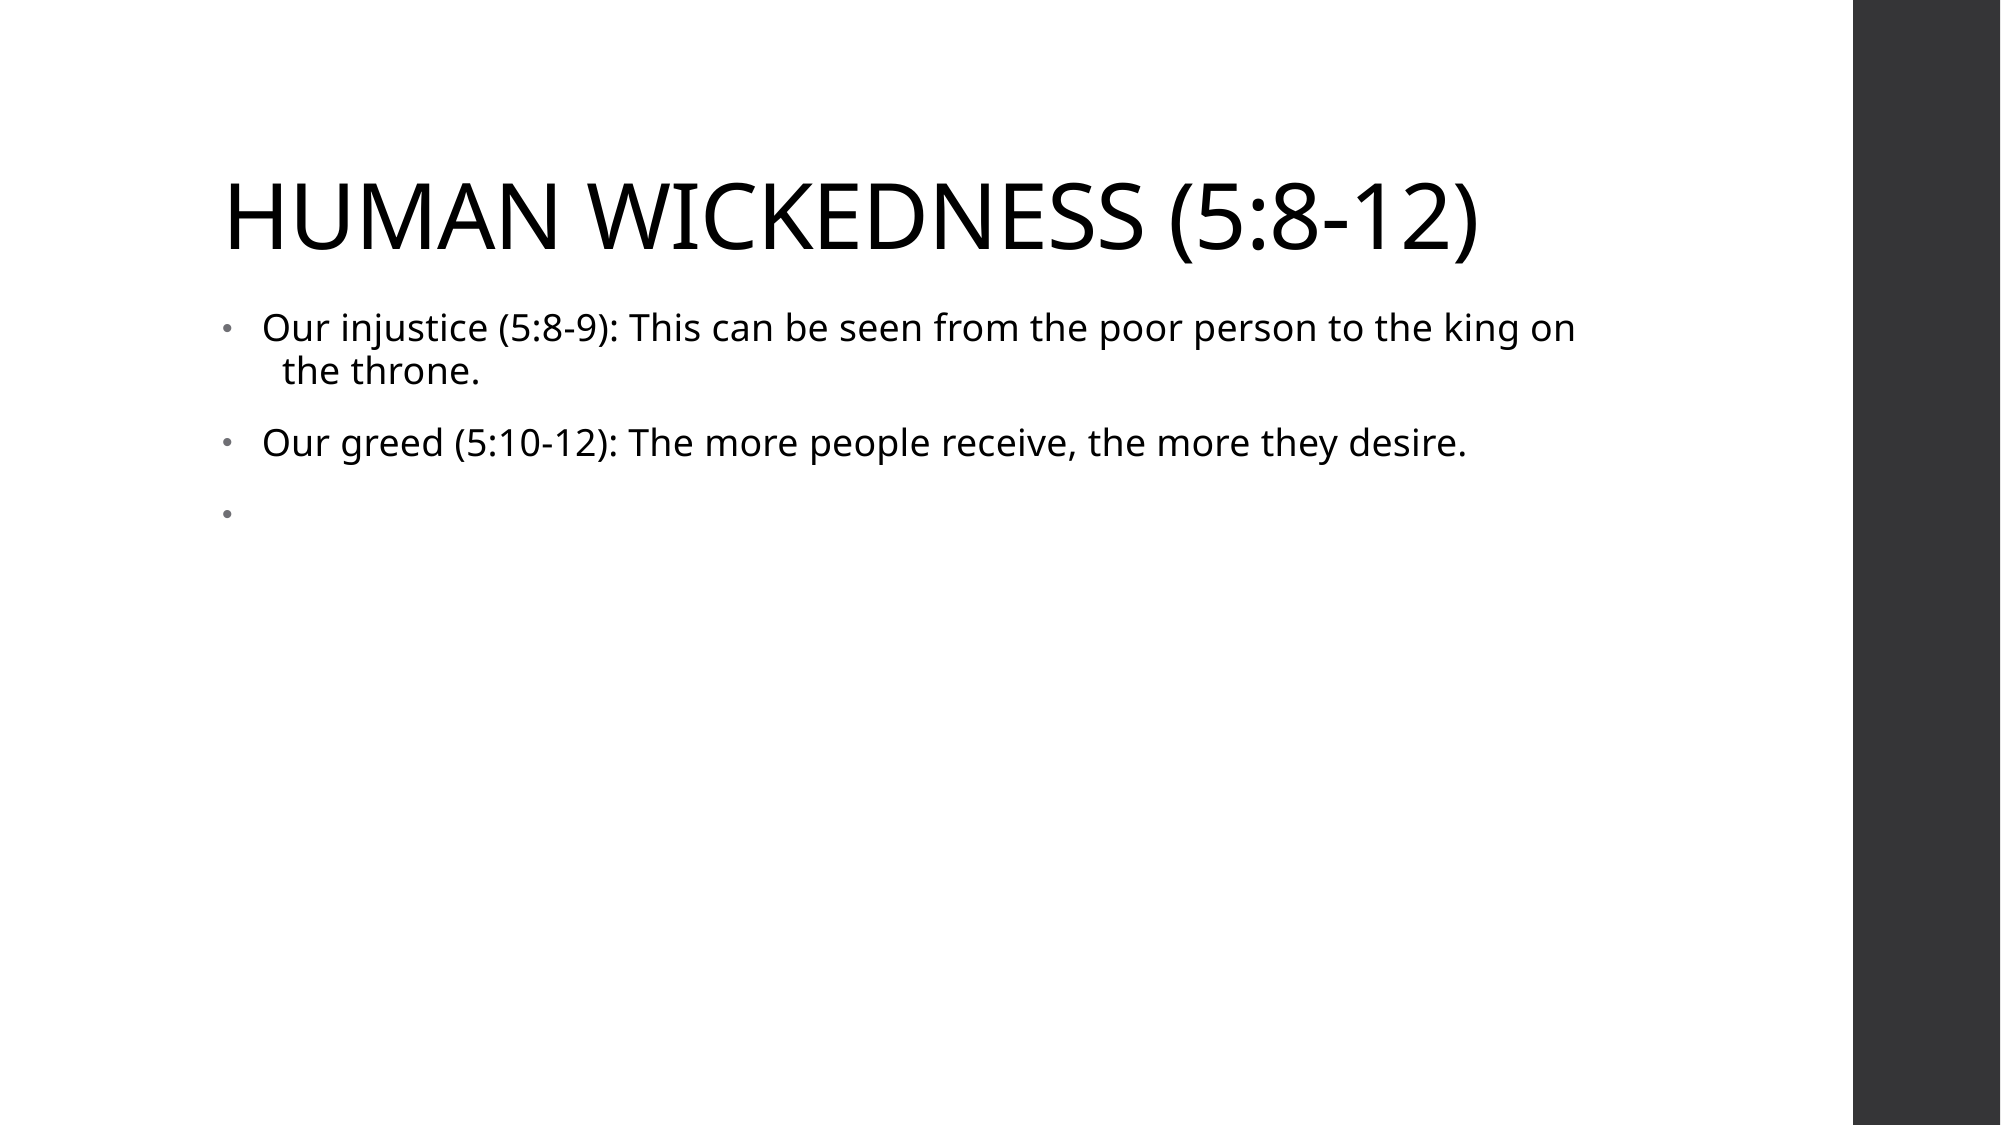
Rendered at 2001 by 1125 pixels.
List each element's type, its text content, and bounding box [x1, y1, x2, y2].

title HUMAN WICKEDNESS (5:8-12) [206, 60, 1797, 278]
list Our injustice (5:8-9): This can be seen from the poor person to the king on the throne. Our greed (5:10-12): The more people receive, the more they desire. [206, 299, 1617, 1014]
